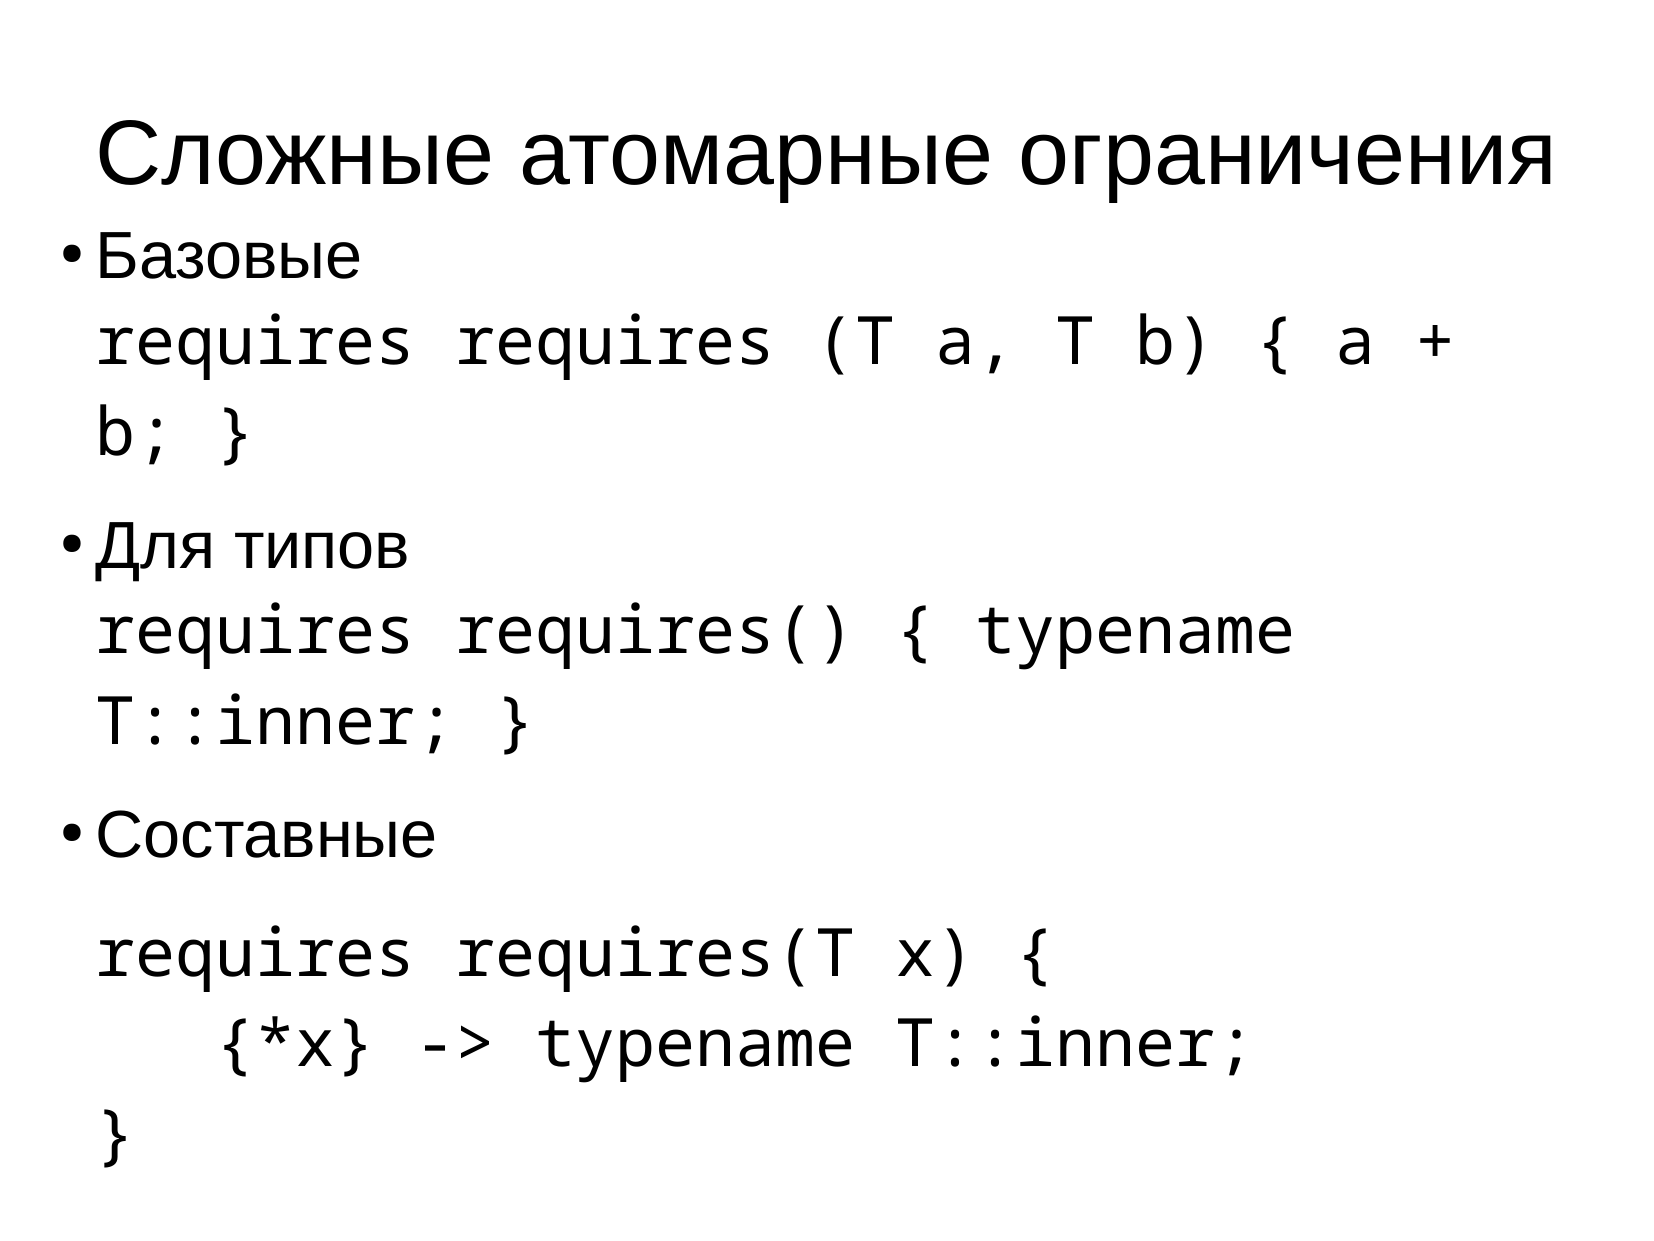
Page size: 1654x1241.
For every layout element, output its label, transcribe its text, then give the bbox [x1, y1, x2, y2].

text_box Базовые requires requires (T a, T b) { a + b; } Для типов requires requires() { typename T::inner; } Составные requires requires(T x) { {*x} -> typename T::inner; } [60, 312, 1561, 1083]
title Сложные атомарные ограничения [82, 49, 1571, 257]
